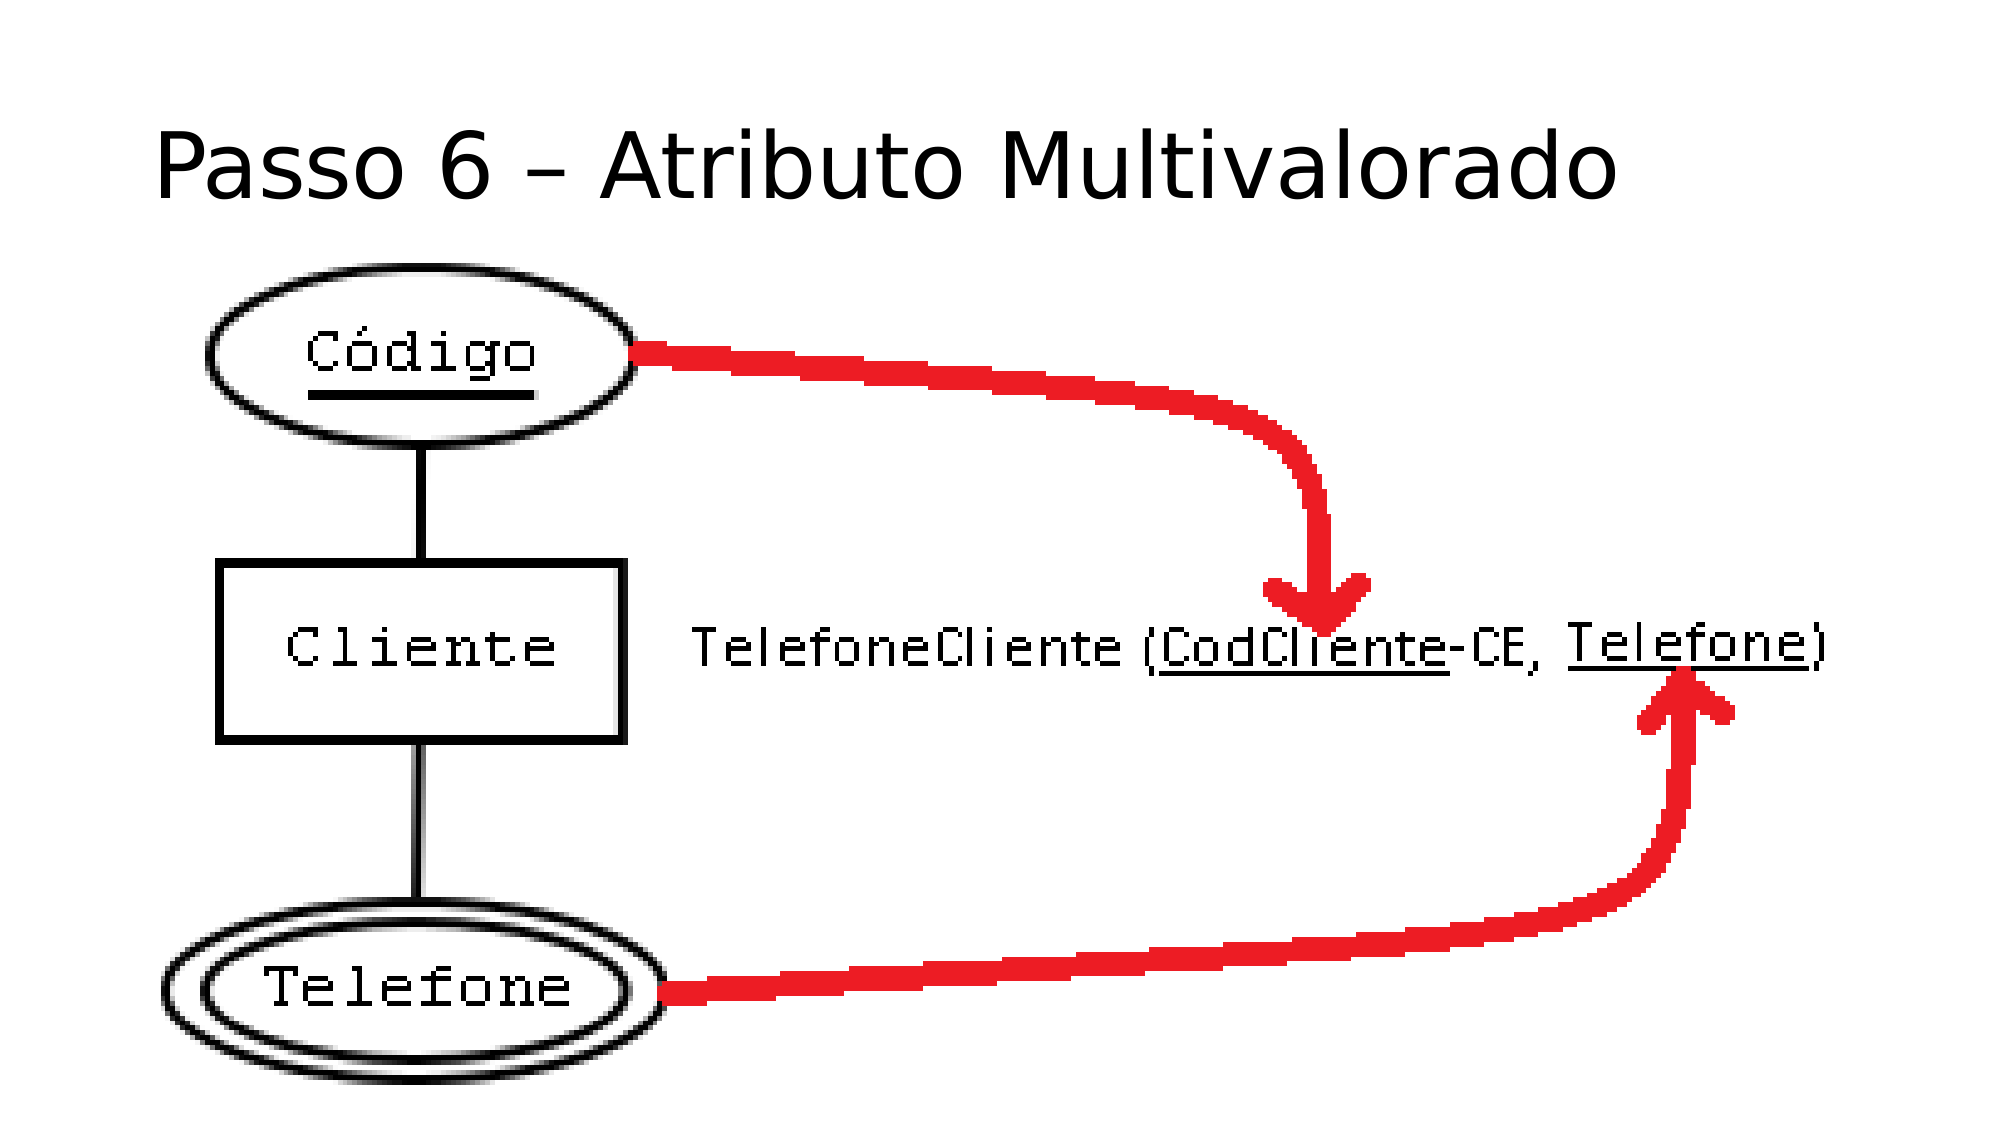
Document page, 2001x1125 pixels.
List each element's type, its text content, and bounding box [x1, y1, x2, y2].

title Passo 6 – Atributo Multivalorado [150, 104, 1628, 295]
text_box [161, 263, 1824, 1085]
